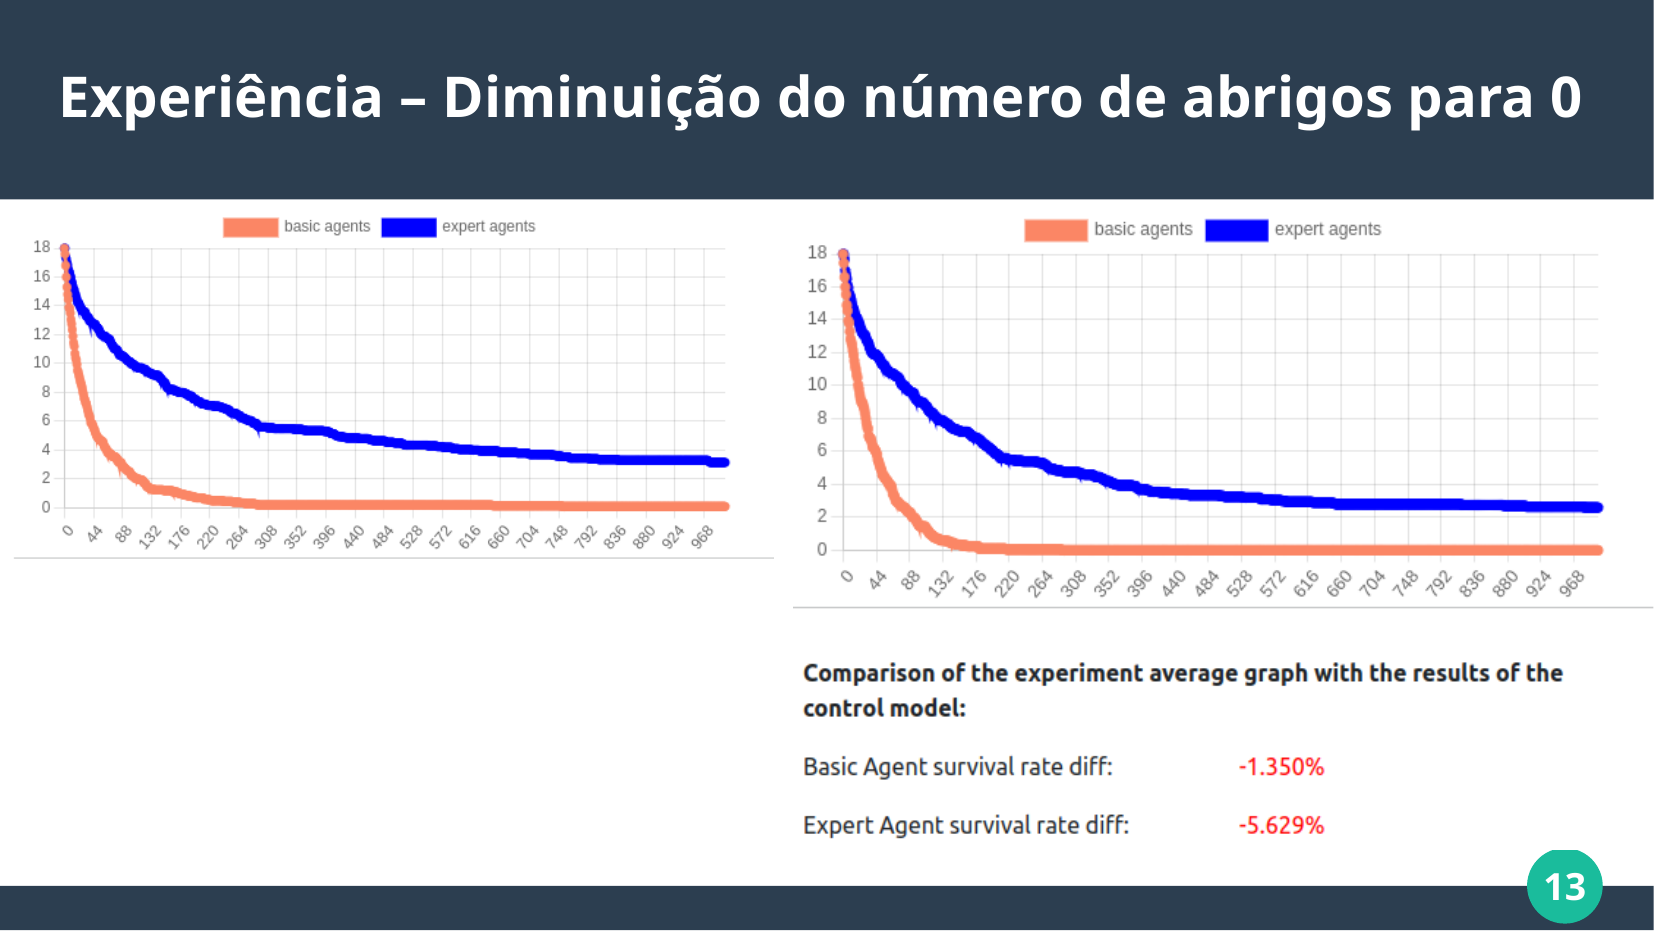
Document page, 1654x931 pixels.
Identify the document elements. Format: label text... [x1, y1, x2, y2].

title Experiência – Diminuição do número de abrigos para 0 [58, 36, 1595, 155]
picture [0, 206, 774, 768]
picture [793, 206, 1654, 850]
